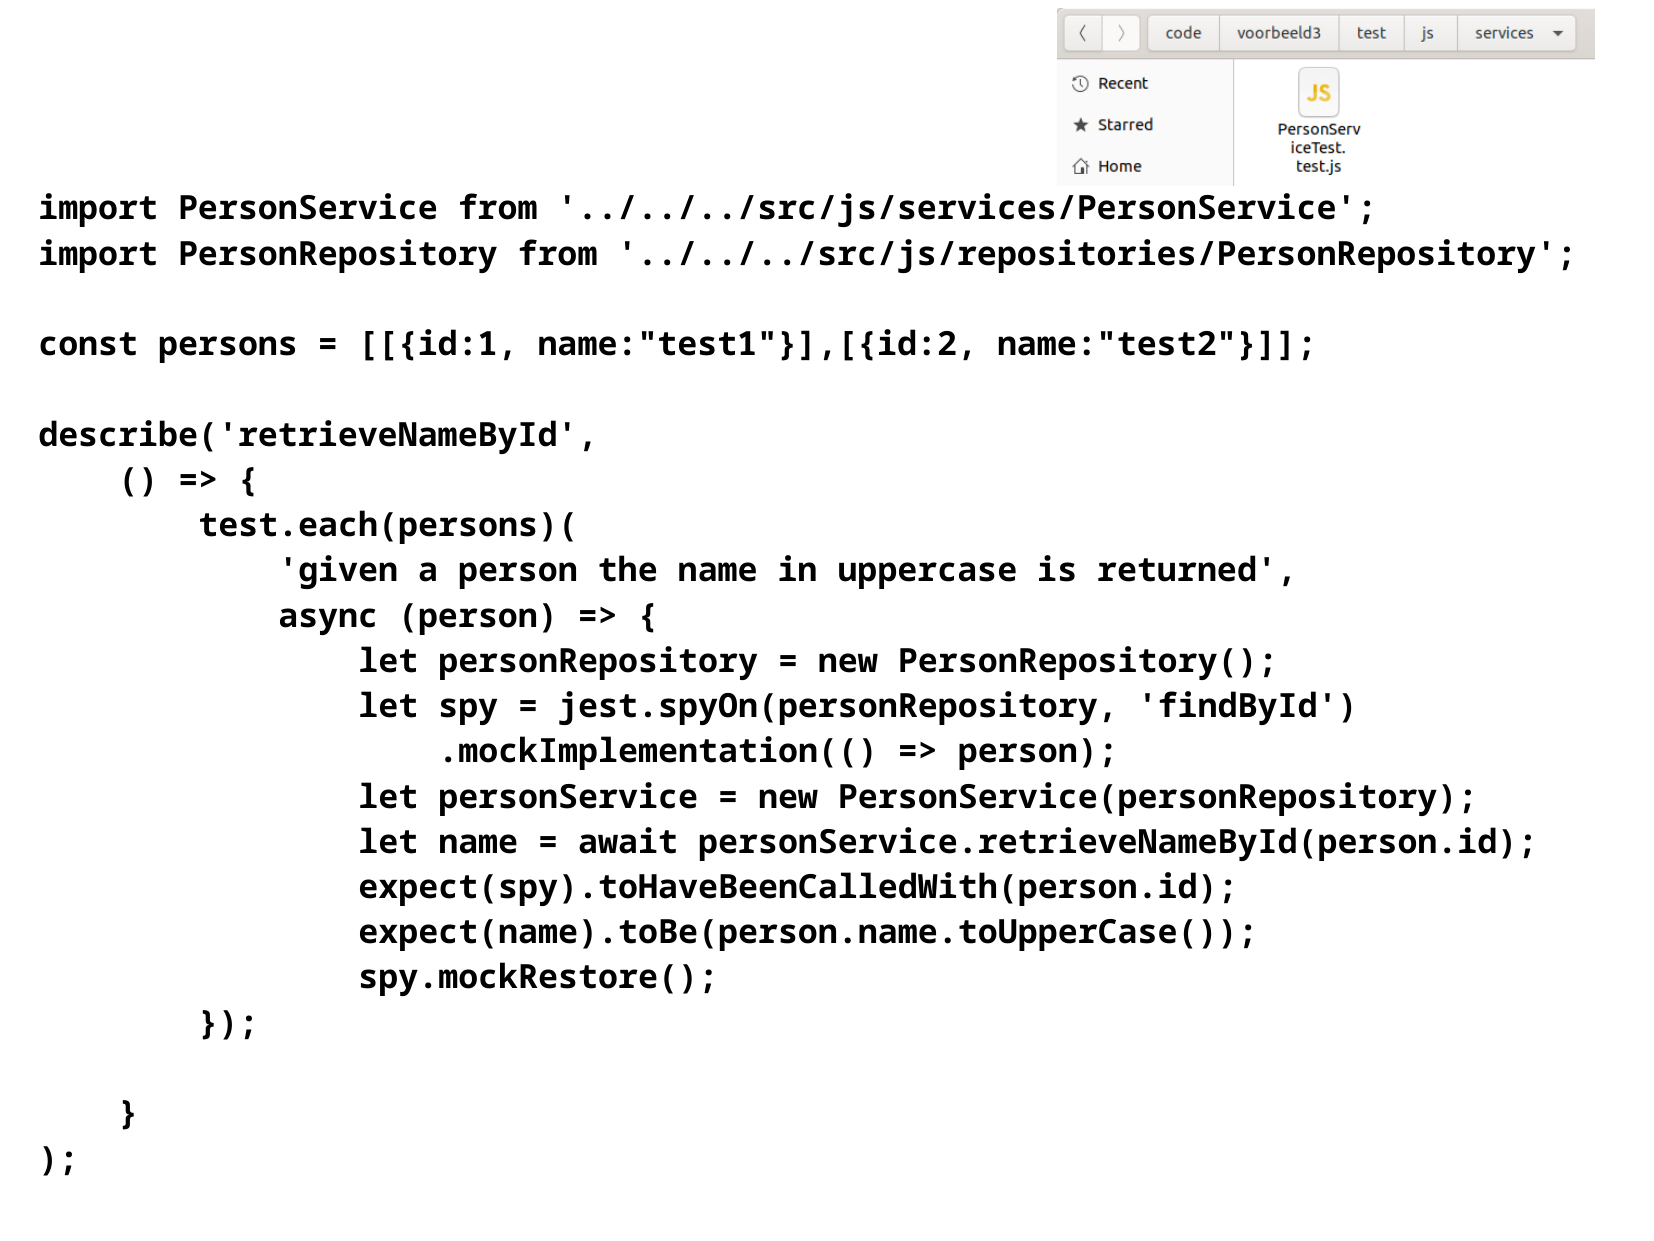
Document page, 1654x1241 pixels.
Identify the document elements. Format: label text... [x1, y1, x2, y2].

picture [1057, 8, 1595, 186]
text_box import PersonService from '../../../src/js/services/PersonService'; import PersonRepository from '../../../src/js/repositories/PersonRepository'; const persons = [[{id:1, name:"test1"}],[{id:2, name:"test2"}]]; describe('retrieveNameById', () => { test.each(persons)( 'given a person the name in uppercase is returned', async (person) => { let personRepository = new PersonRepository(); let spy = jest.spyOn(personRepository, 'findById') .mockImplementation(() => person); let personService = new PersonService(personRepository); let name = await personService.retrieveNameById(person.id); expect(spy).toHaveBeenCalledWith(person.id); expect(name).toBe(person.name.toUpperCase()); spy.mockRestore(); }); } ); [23, 177, 1654, 1241]
